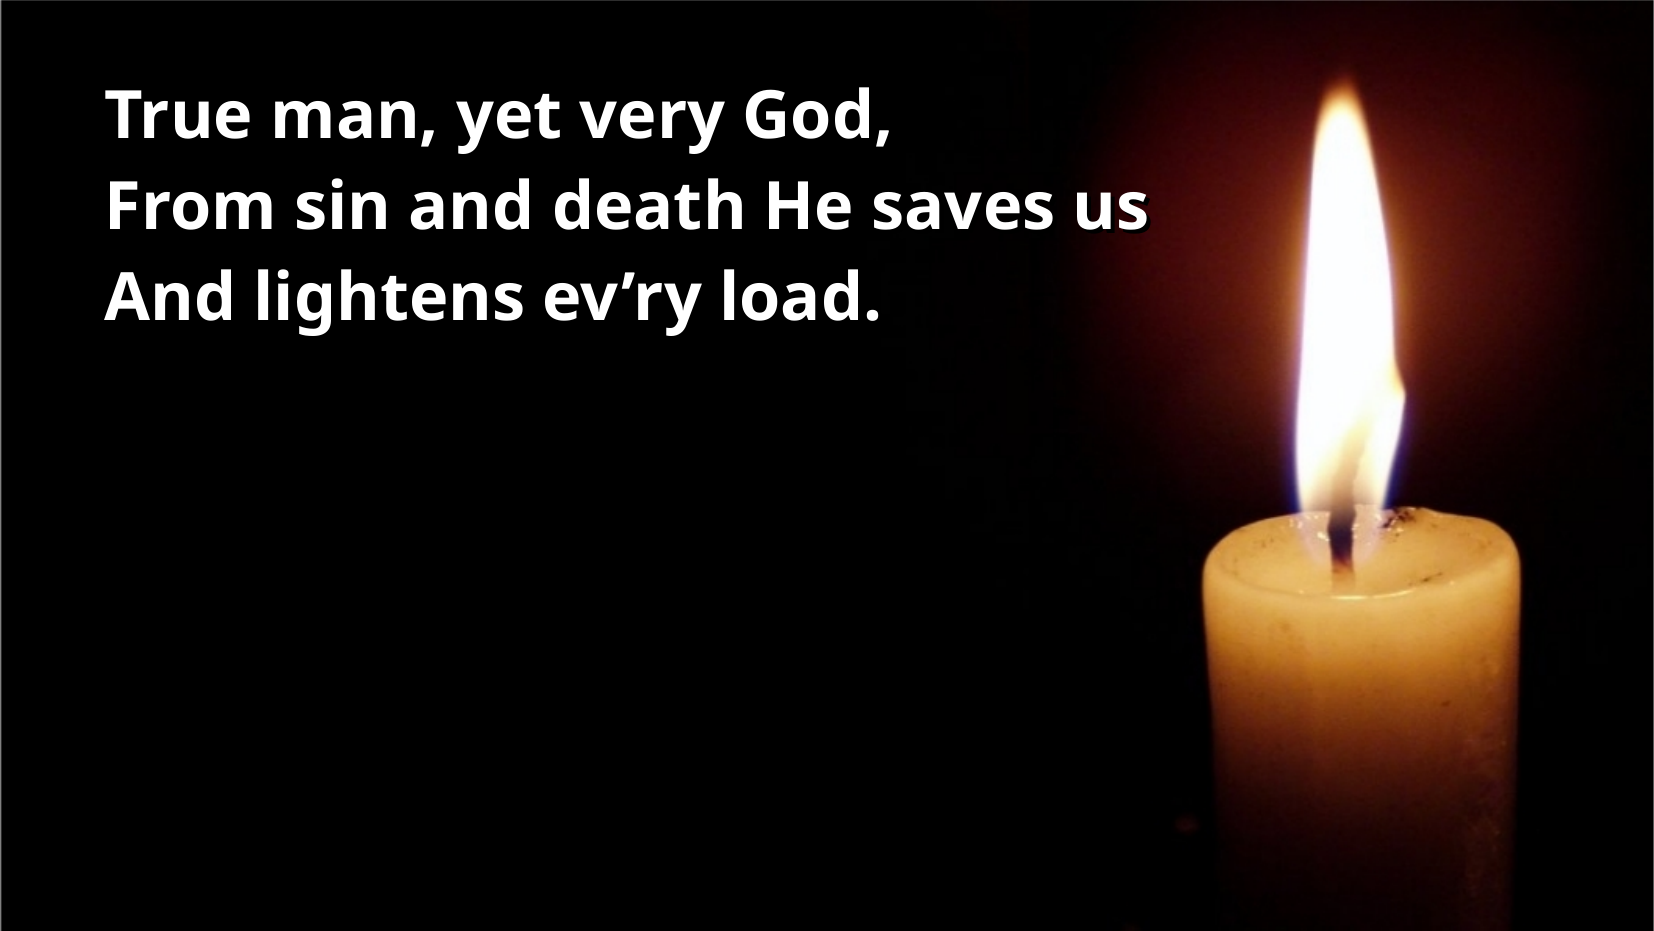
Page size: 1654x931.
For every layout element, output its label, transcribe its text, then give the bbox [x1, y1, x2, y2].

picture [0, 0, 1654, 931]
text_box True man, yet very God, From sin and death He saves us And lightens ev’ry load. [90, 60, 1546, 342]
